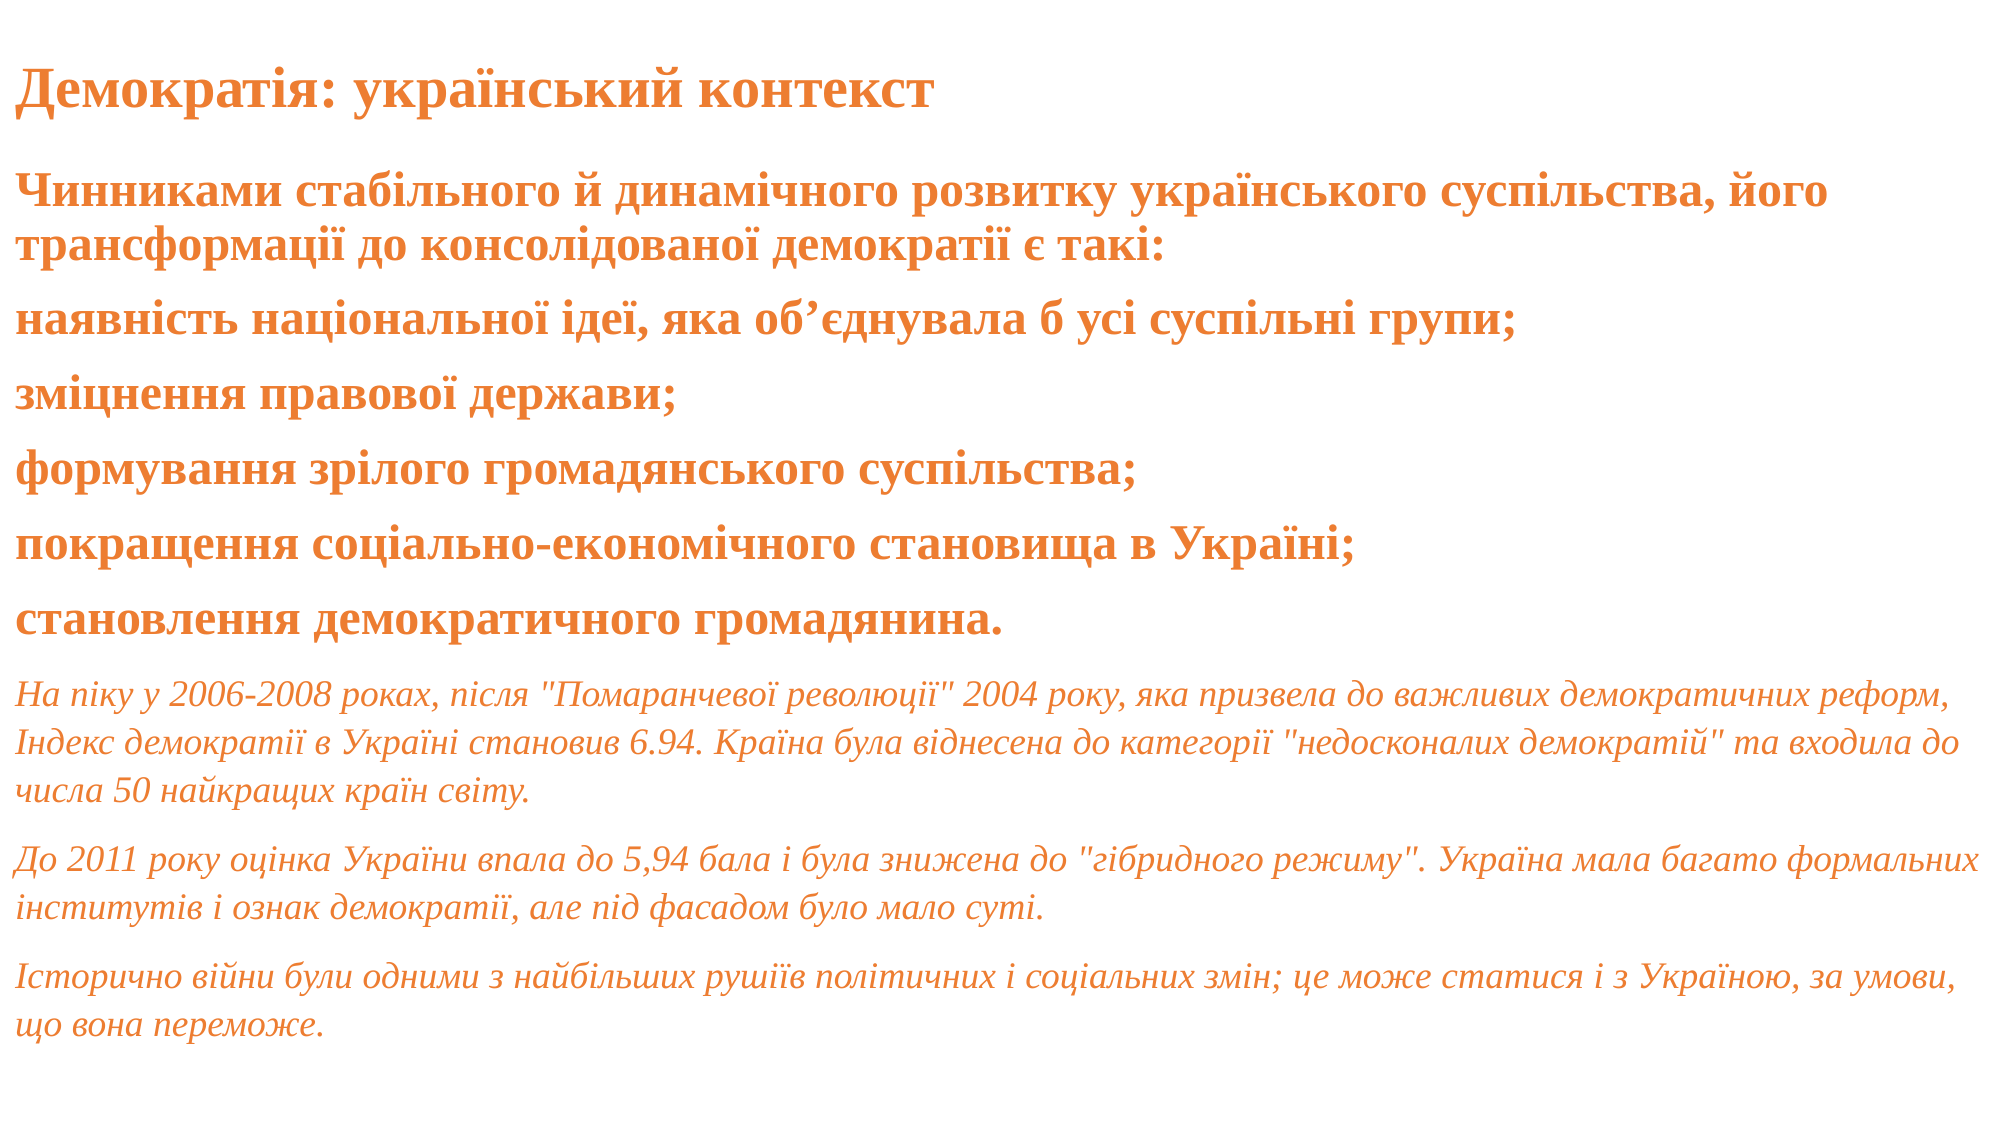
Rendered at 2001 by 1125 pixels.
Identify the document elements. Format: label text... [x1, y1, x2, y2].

title Демократія: український контекст [0, 0, 1813, 155]
list Чинниками стабільного й динамічного розвитку українського суспільства, його трансформації до консолідованої демократії є такі: наявність національної ідеї, яка об’єднувала б усі суспільні групи; зміцнення правової держави; формування зрілого громадянського суспільства; покращення соціально-економічного становища в Україні; становлення демократичного громадянина. На піку у 2006-2008 роках, після "Помаранчевої революції" 2004 року, яка призвела до важливих демократичних реформ, Індекс демократії в Україні становив 6.94. Країна була віднесена до категорії "недосконалих демократій" та входила до числа 50 найкращих країн світу. До 2011 року оцінка України впала до 5,94 бала і була знижена до "гібридного режиму". Україна мала багато формальних інститутів і ознак демократії, але під фасадом було мало суті. Історично війни були одними з найбільших рушіїв політичних і соціальних змін; це може статися і з Україною, за умови, що вона переможе. [0, 155, 2000, 1125]
